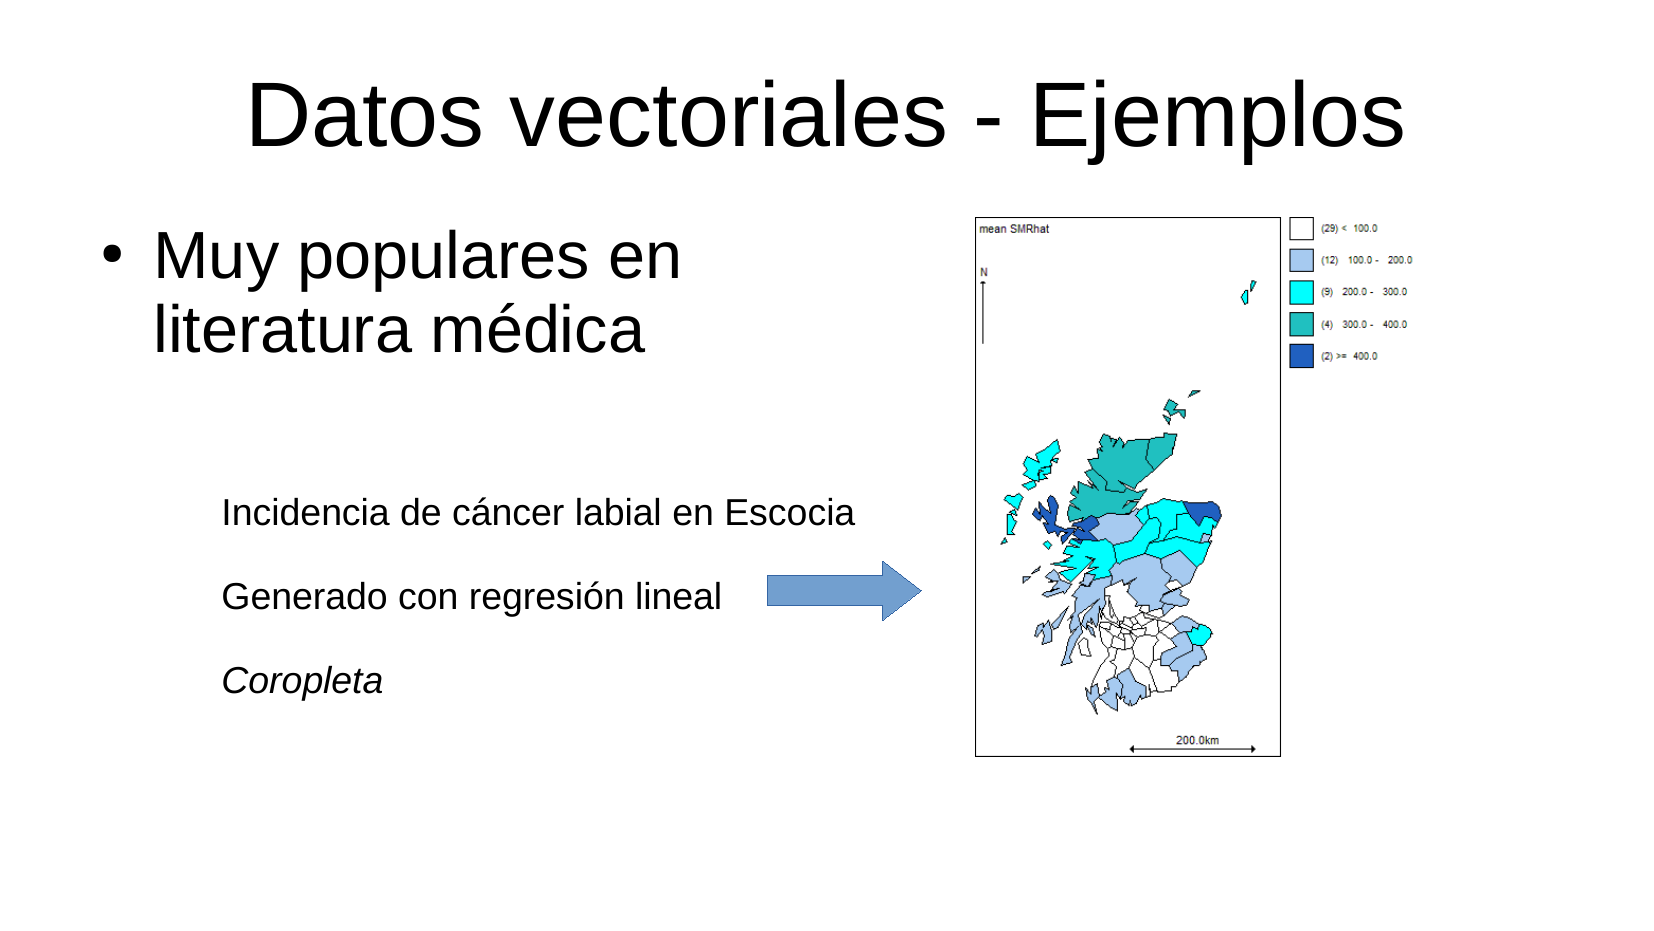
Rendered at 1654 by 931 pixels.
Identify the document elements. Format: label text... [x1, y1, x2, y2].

text_box Incidencia de cáncer labial en Escocia Generado con regresión lineal Coropleta [206, 483, 871, 709]
list Muy populares en literatura médica [82, 217, 809, 758]
picture [975, 217, 1442, 758]
title Datos vectoriales - Ejemplos [82, 37, 1571, 193]
text_box [871, 561, 922, 621]
